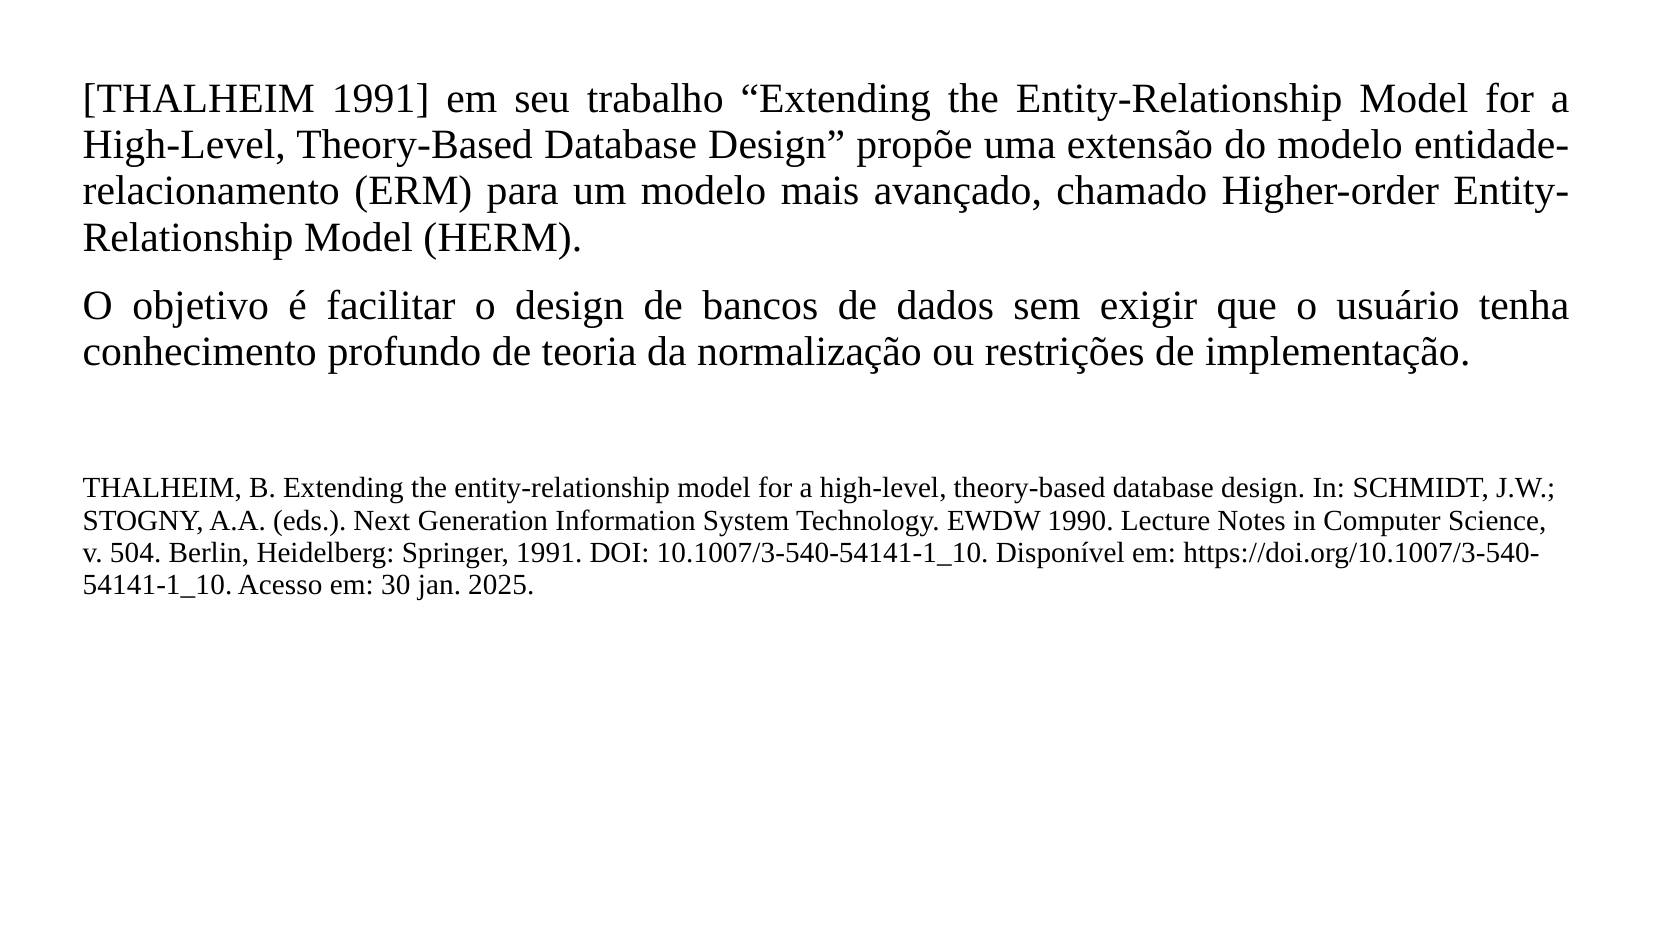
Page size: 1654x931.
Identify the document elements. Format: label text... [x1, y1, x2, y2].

list [THALHEIM 1991] em seu trabalho “Extending the Entity-Relationship Model for a High-Level, Theory-Based Database Design” propõe uma extensão do modelo entidade-relacionamento (ERM) para um modelo mais avançado, chamado Higher-order Entity-Relationship Model (HERM). O objetivo é facilitar o design de bancos de dados sem exigir que o usuário tenha conhecimento profundo de teoria da normalização ou restrições de implementação. THALHEIM, B. Extending the entity-relationship model for a high-level, theory-based database design. In: SCHMIDT, J.W.; STOGNY, A.A. (eds.). Next Generation Information System Technology. EWDW 1990. Lecture Notes in Computer Science, v. 504. Berlin, Heidelberg: Springer, 1991. DOI: 10.1007/3-540-54141-1_10. Disponível em: https://doi.org/10.1007/3-540-54141-1_10. Acesso em: 30 jan. 2025. [82, 75, 1571, 615]
